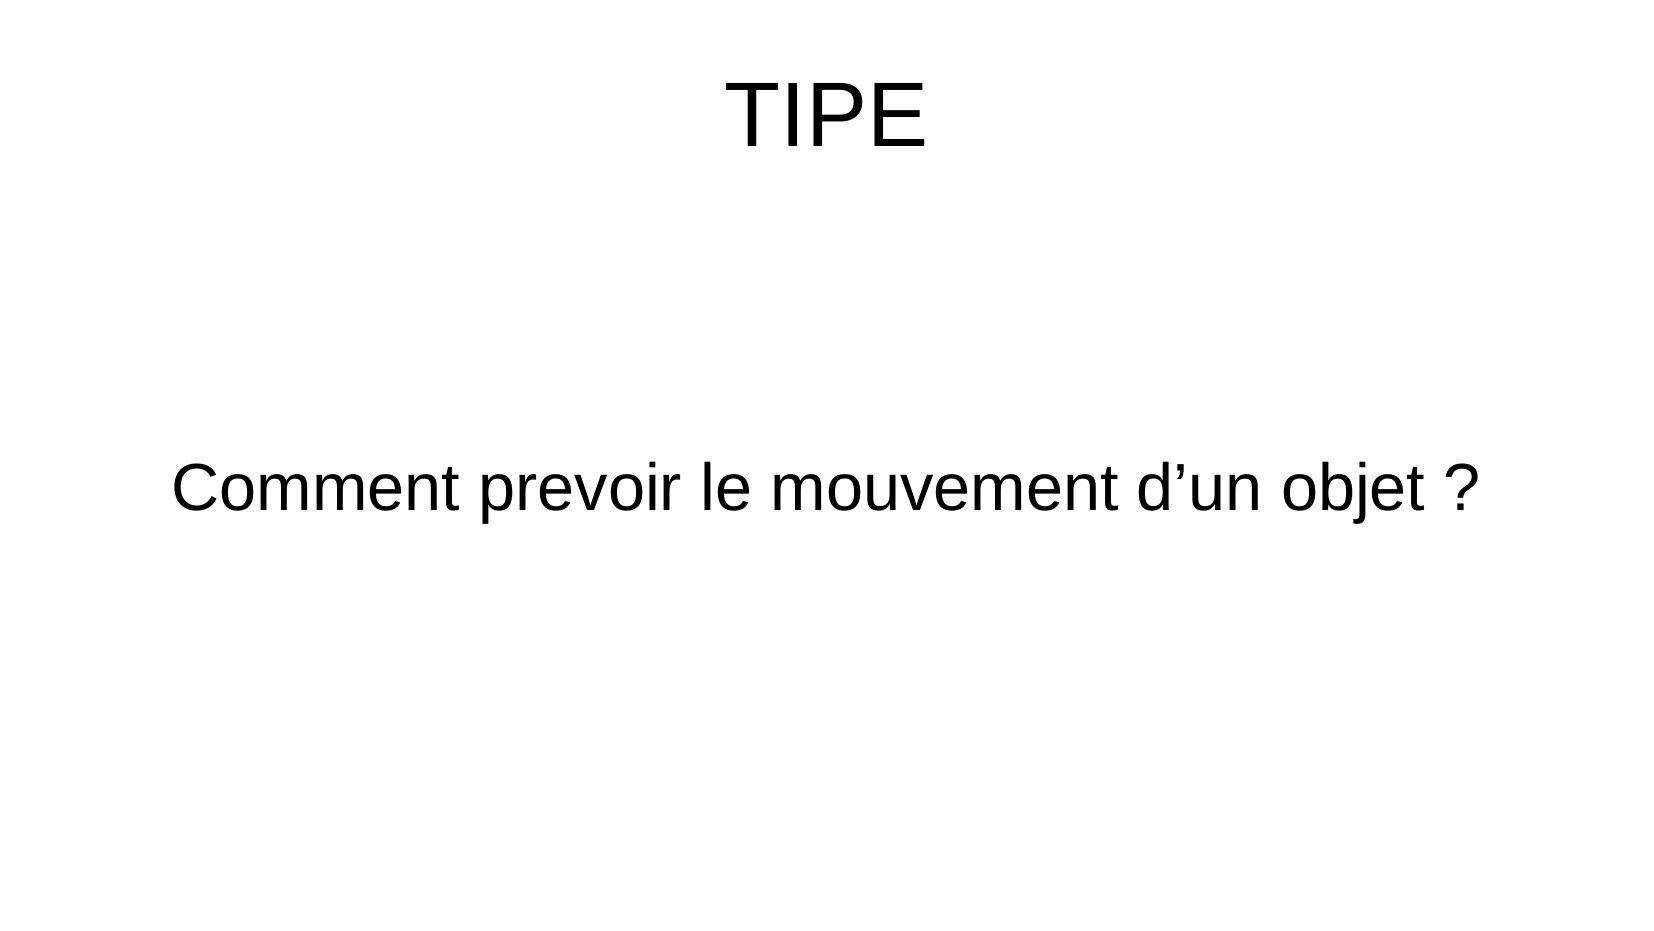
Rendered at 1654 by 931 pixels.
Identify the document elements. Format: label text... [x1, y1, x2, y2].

title TIPE [82, 37, 1571, 193]
subtitle Comment prevoir le mouvement d’un objet ? [82, 217, 1571, 758]
